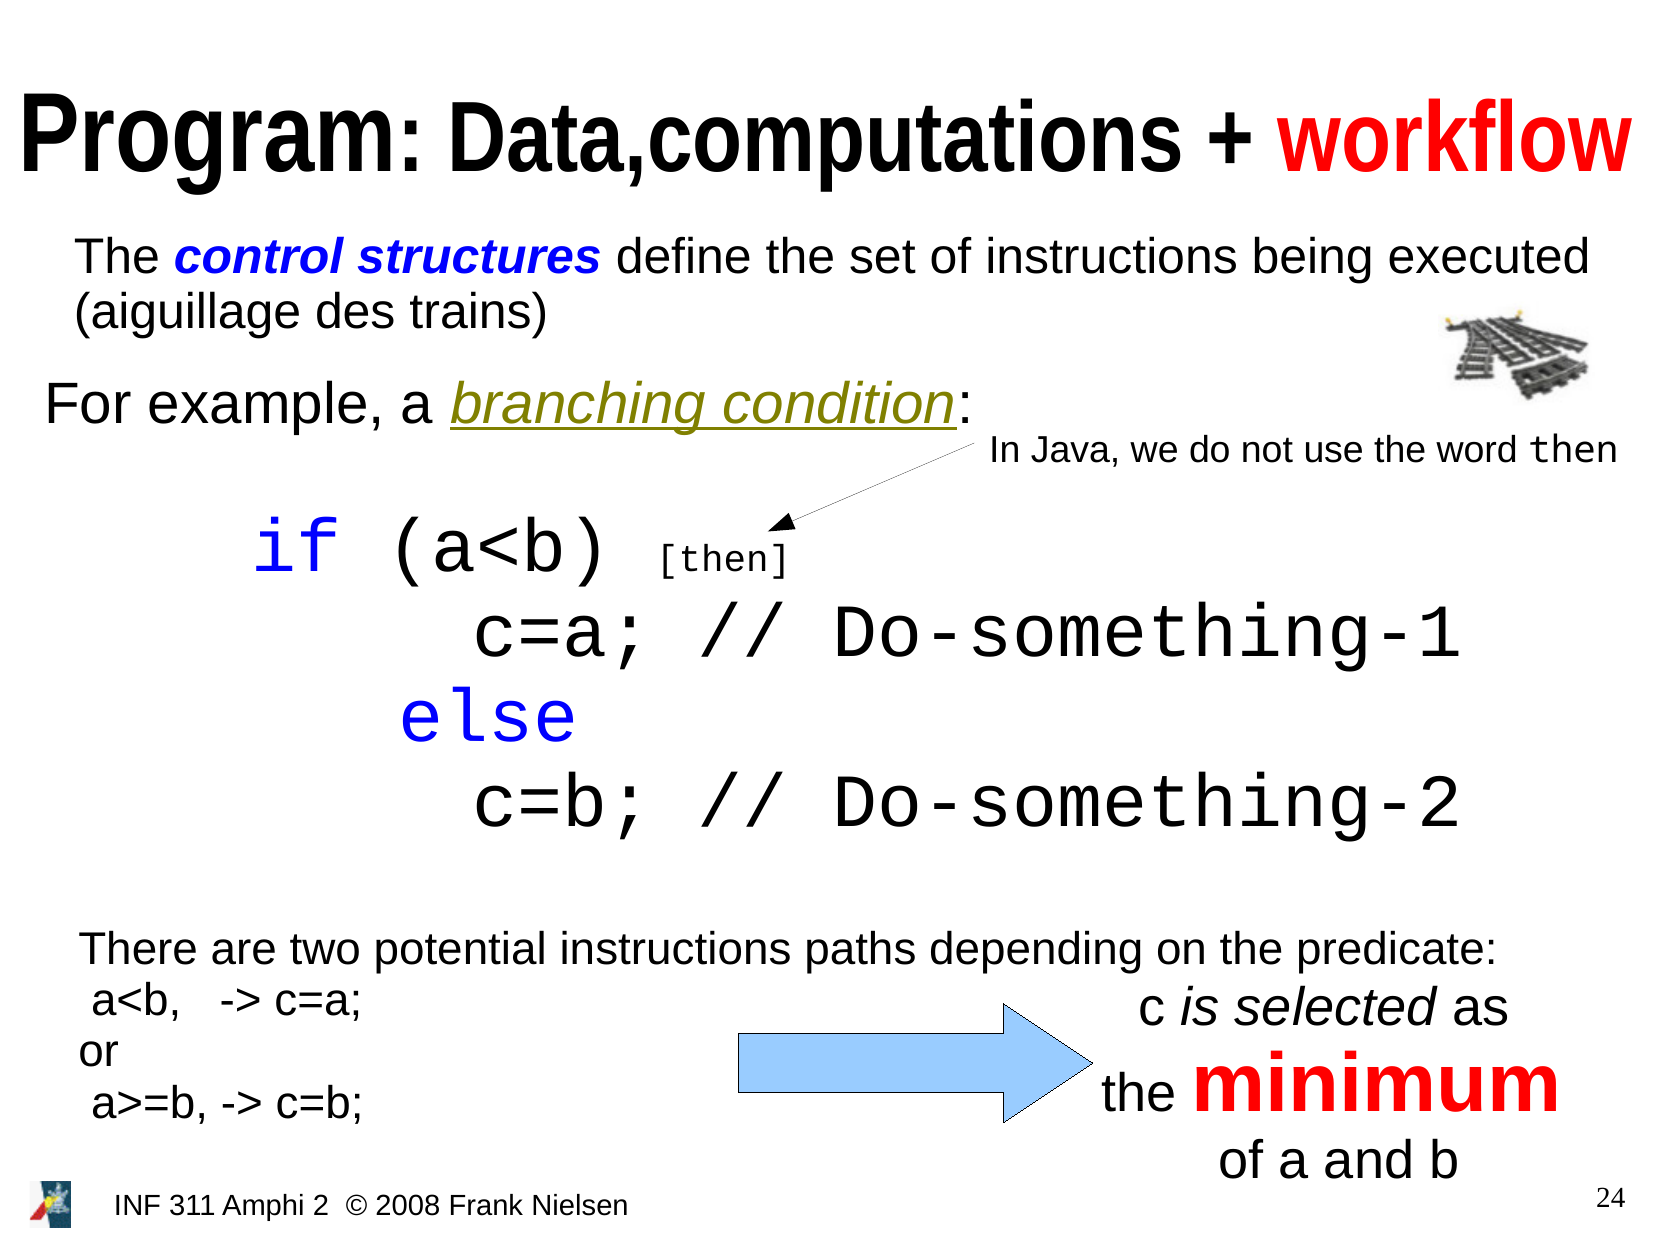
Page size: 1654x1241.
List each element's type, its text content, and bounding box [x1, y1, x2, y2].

text_box The control structures define the set of instructions being executed (aiguillage des trains) [59, 220, 1606, 349]
text_box In Java, we do not use the word then [974, 415, 1617, 474]
text_box c is selected as the minimum of a and b [1086, 968, 1577, 1198]
text_box Program: Data,computations + workflow [3, 59, 1648, 203]
text_box For example, a branching condition: [29, 363, 989, 443]
text_box [738, 1003, 1086, 1123]
picture [29, 1181, 71, 1228]
text_box if (a<b) [then] c=a; // Do-something-1 else c=b; // Do-something-2 [236, 501, 1478, 857]
text_box There are two potential instructions paths depending on the predicate: a<b, -> c=a; or a>=b, -> c=b; [63, 915, 1514, 1135]
picture [1438, 349, 1595, 415]
